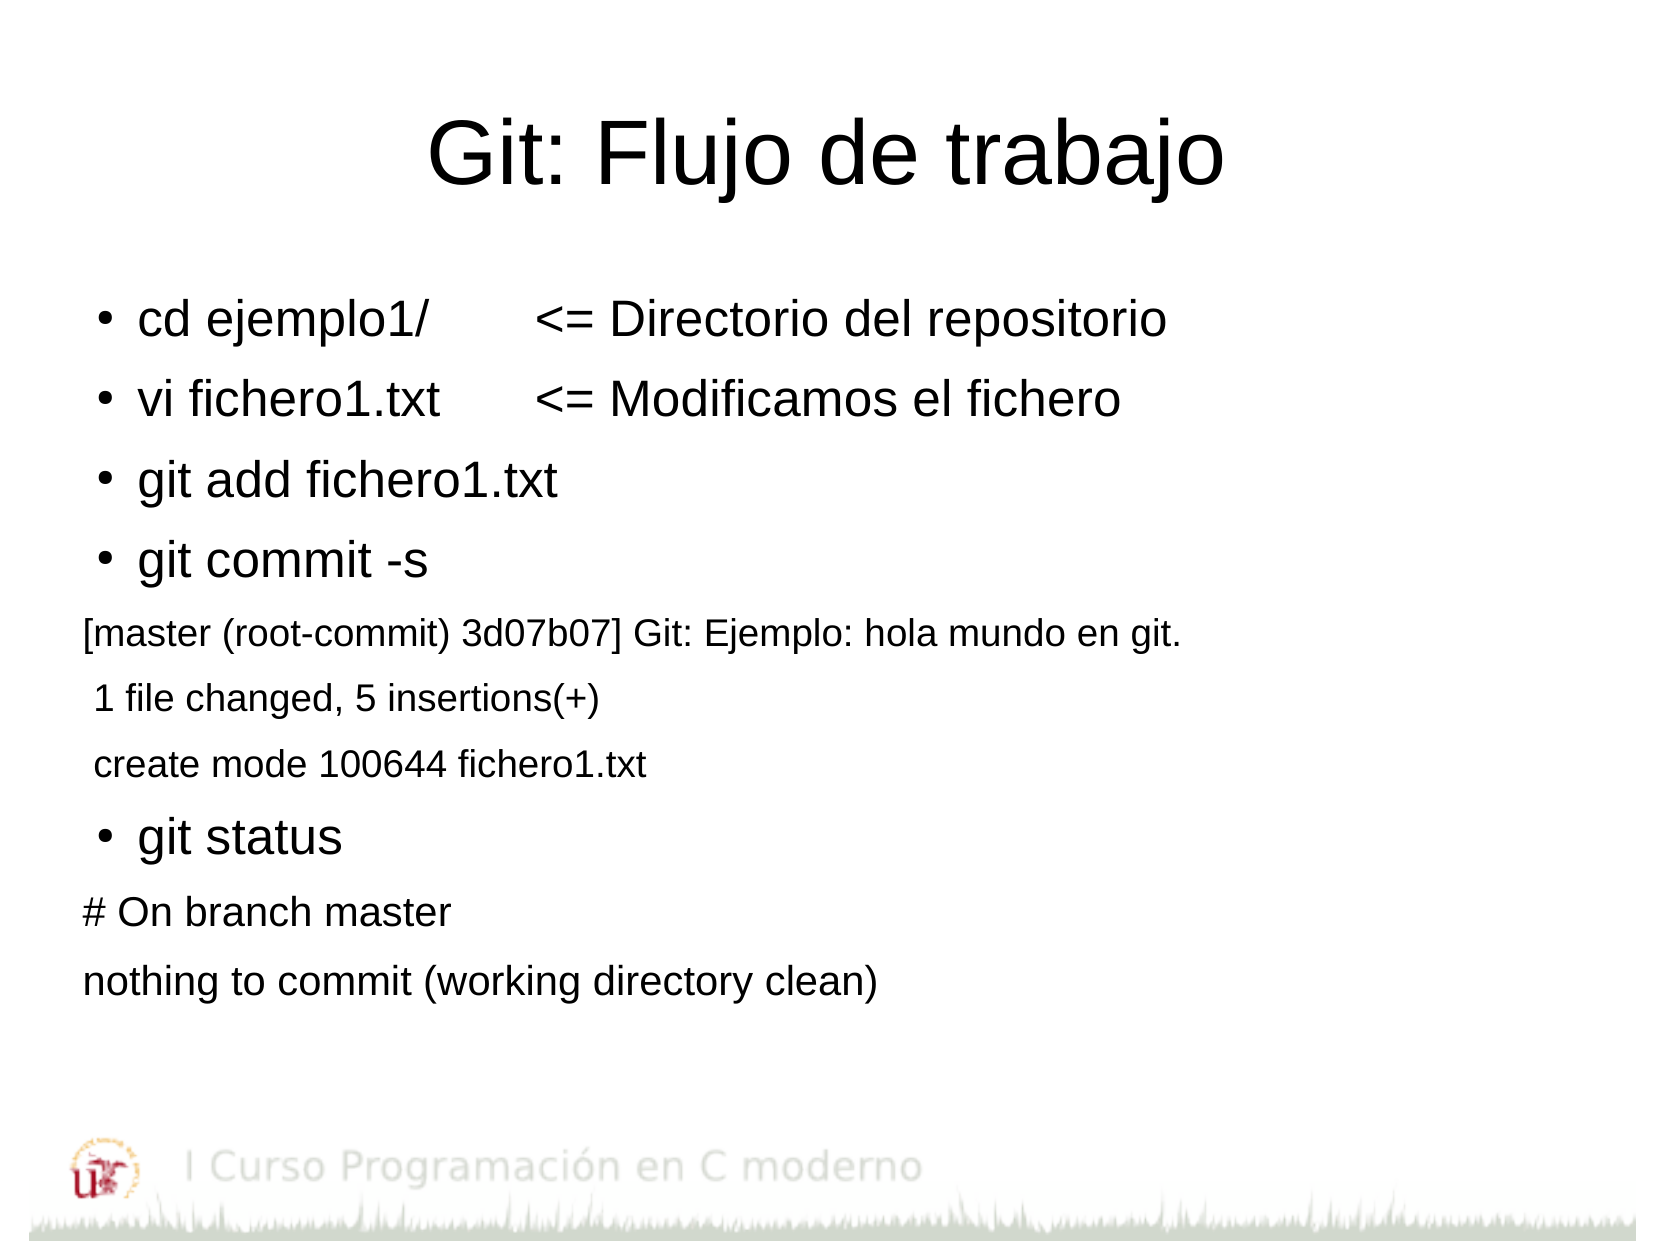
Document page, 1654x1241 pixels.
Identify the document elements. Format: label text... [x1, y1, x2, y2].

title Git: Flujo de trabajo [82, 49, 1571, 257]
picture [29, 1133, 1636, 1241]
list cd ejemplo1/ <= Directorio del repositorio vi fichero1.txt <= Modificamos el fichero git add fichero1.txt git commit -s [master (root-commit) 3d07b07] Git: Ejemplo: hola mundo en git. 1 file changed, 5 insertions(+) create mode 100644 fichero1.txt git status # On branch master nothing to commit (working directory clean) [82, 290, 1538, 1010]
